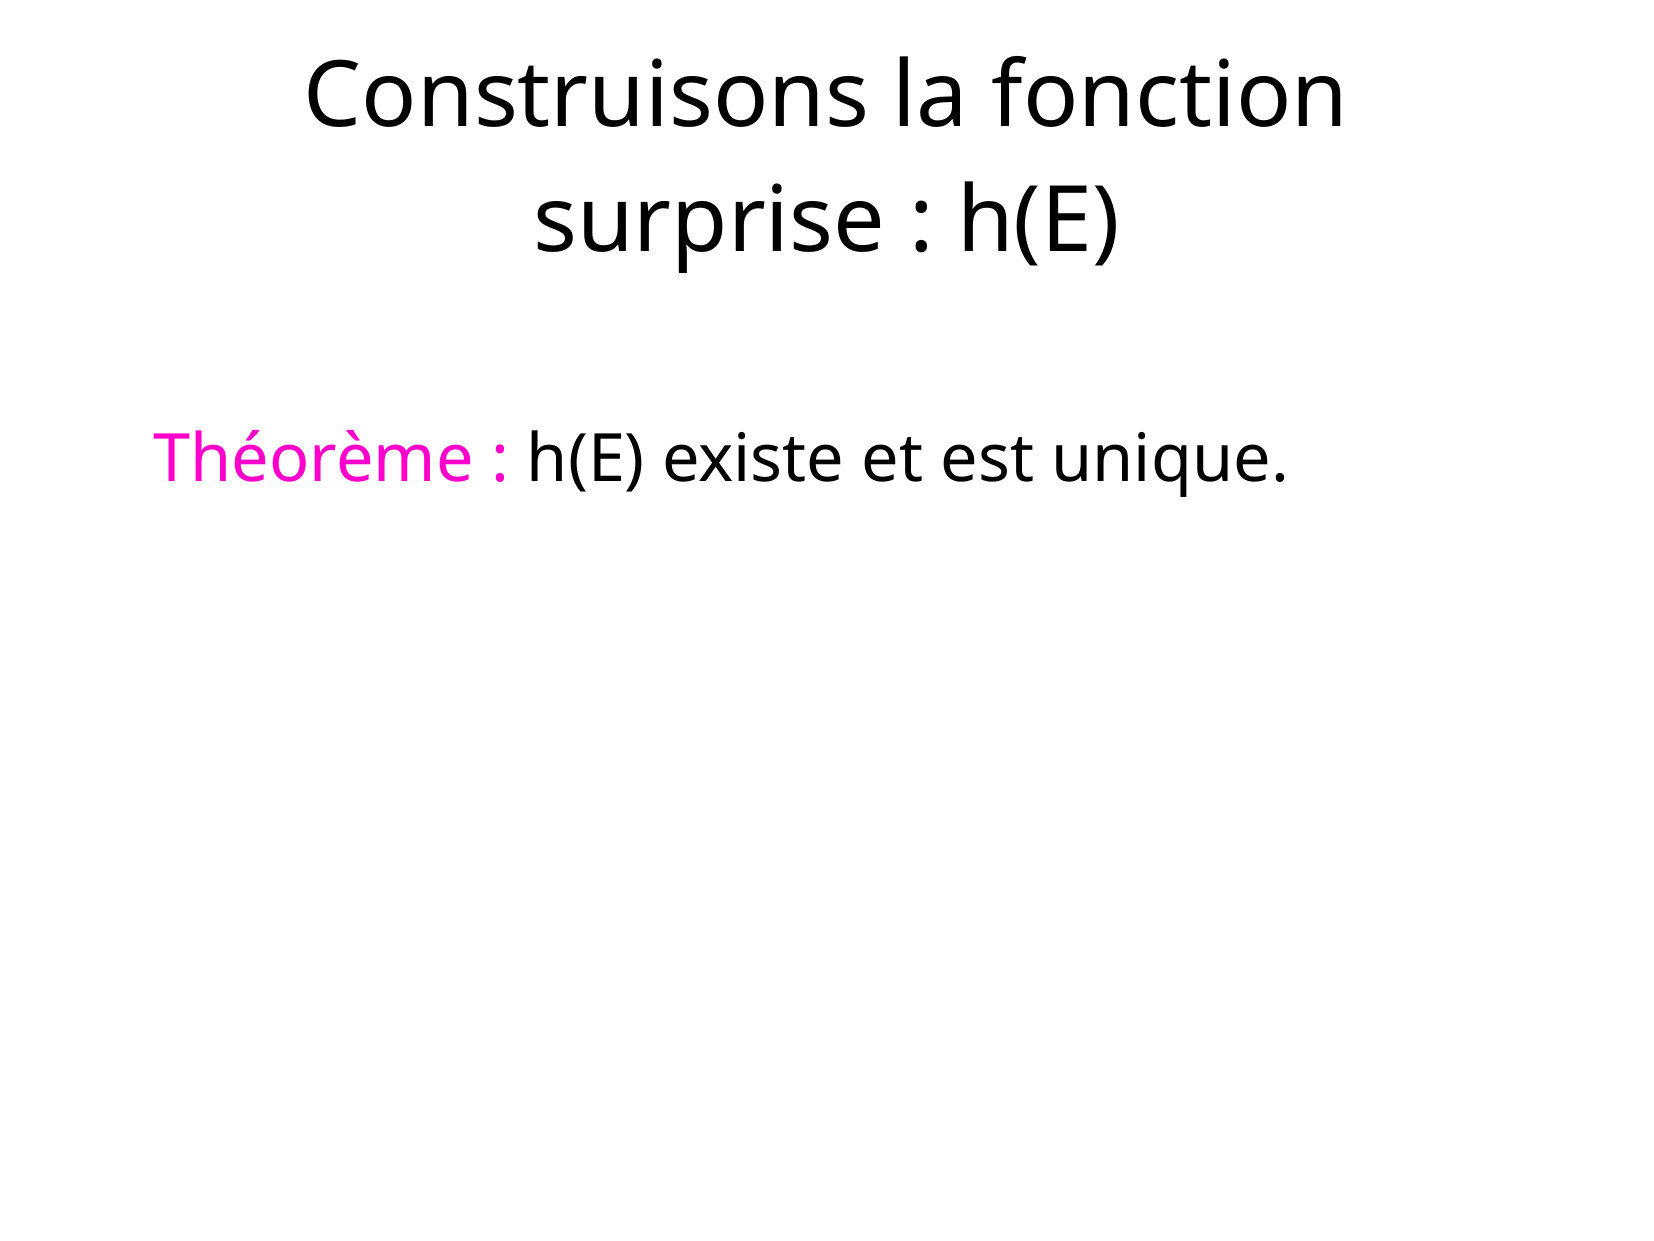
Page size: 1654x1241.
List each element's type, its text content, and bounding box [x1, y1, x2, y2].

title Construisons la fonction surprise : h(E) [82, 25, 1571, 281]
list Théorème : h(E) existe et est unique. [82, 290, 1571, 1010]
